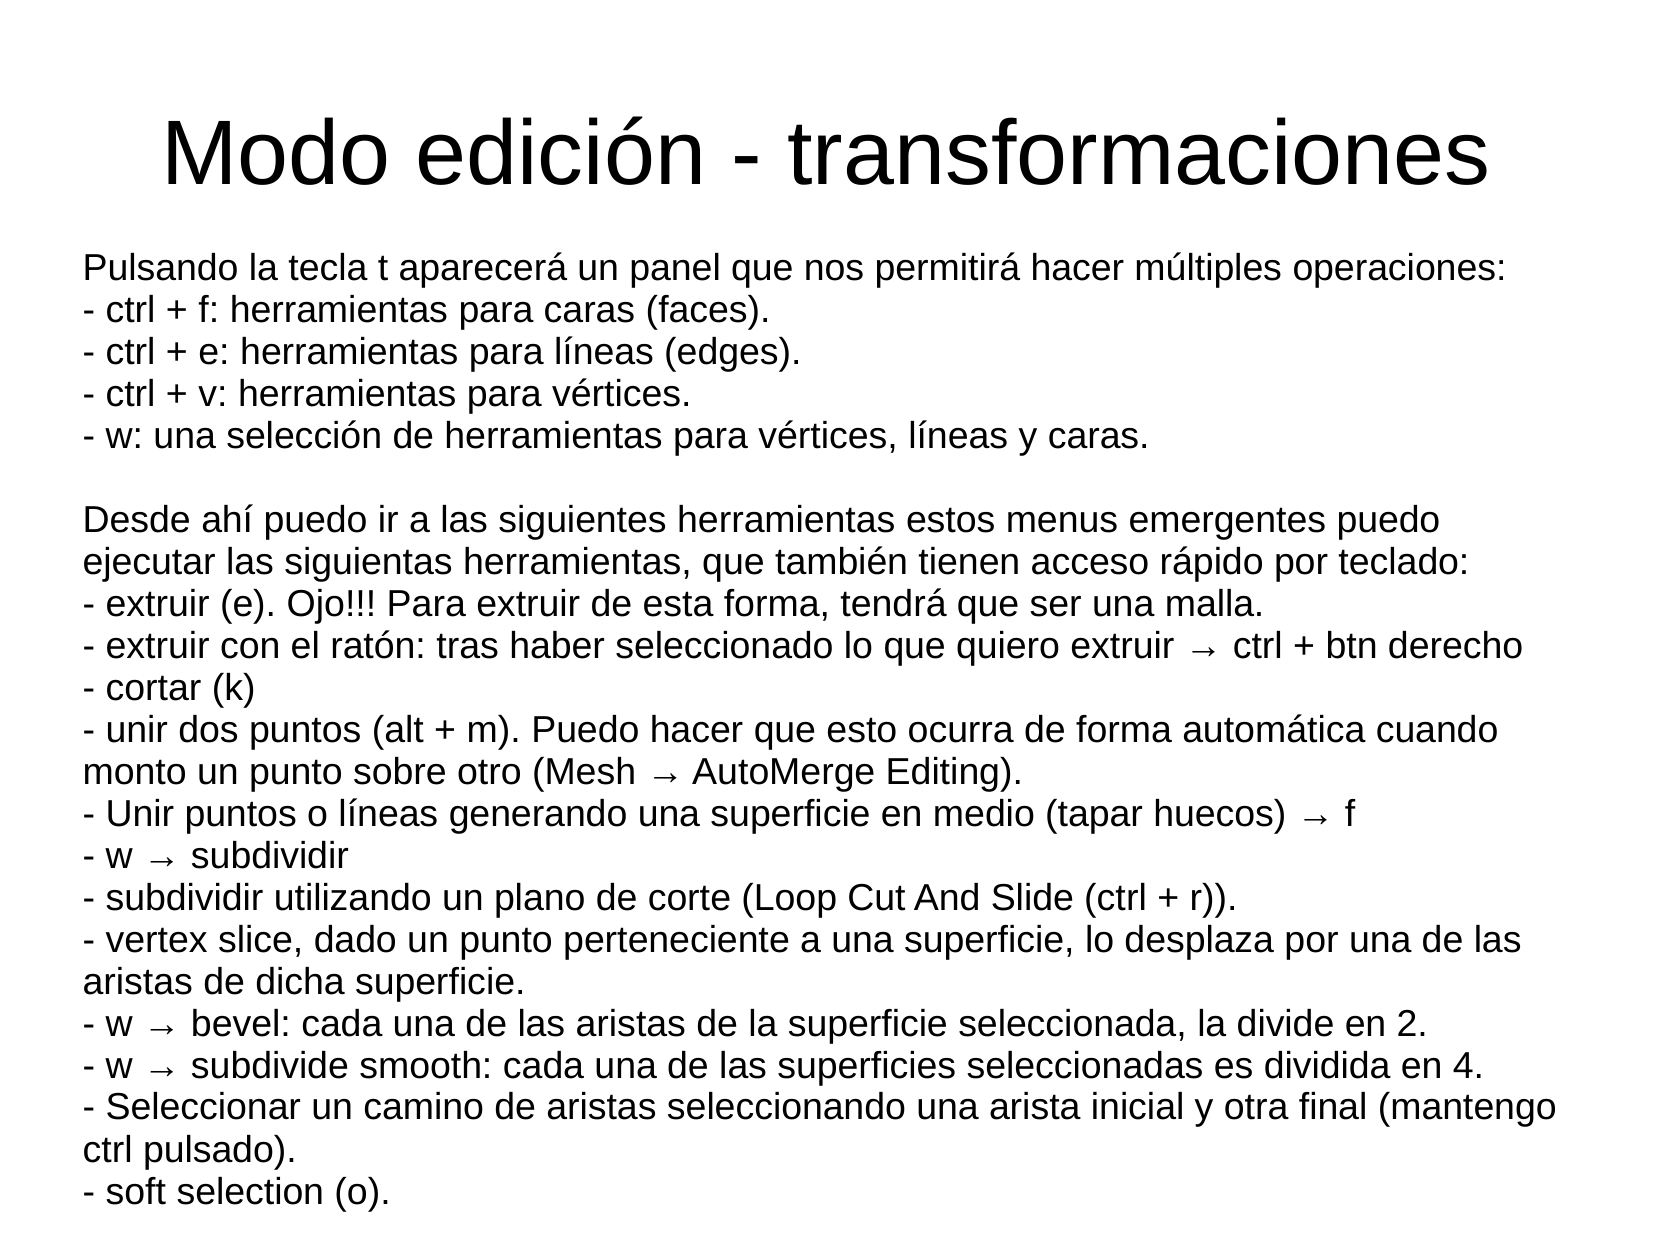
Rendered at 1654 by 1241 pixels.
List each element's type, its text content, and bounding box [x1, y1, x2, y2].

title Modo edición - transformaciones [82, 49, 1571, 246]
subtitle Pulsando la tecla t aparecerá un panel que nos permitirá hacer múltiples operaciones: - ctrl + f: herramientas para caras (faces). - ctrl + e: herramientas para líneas (edges). - ctrl + v: herramientas para vértices. - w: una selección de herramientas para vértices, líneas y caras. Desde ahí puedo ir a las siguientes herramientas estos menus emergentes puedo ejecutar las siguientas herramientas, que también tienen acceso rápido por teclado: - extruir (e). Ojo!!! Para extruir de esta forma, tendrá que ser una malla. - extruir con el ratón: tras haber seleccionado lo que quiero extruir → ctrl + btn derecho - cortar (k) - unir dos puntos (alt + m). Puedo hacer que esto ocurra de forma automática cuando monto un punto sobre otro (Mesh → AutoMerge Editing). - Unir puntos o líneas generando una superficie en medio (tapar huecos) → f - w → subdividir - subdividir utilizando un plano de corte (Loop Cut And Slide (ctrl + r)). - vertex slice, dado un punto perteneciente a una superficie, lo desplaza por una de las aristas de dicha superficie. - w → bevel: cada una de las aristas de la superficie seleccionada, la divide en 2. - w → subdivide smooth: cada una de las superficies seleccionadas es dividida en 4. - Seleccionar un camino de aristas seleccionando una arista inicial y otra final (mantengo ctrl pulsado). - soft selection (o). [82, 246, 1571, 1213]
